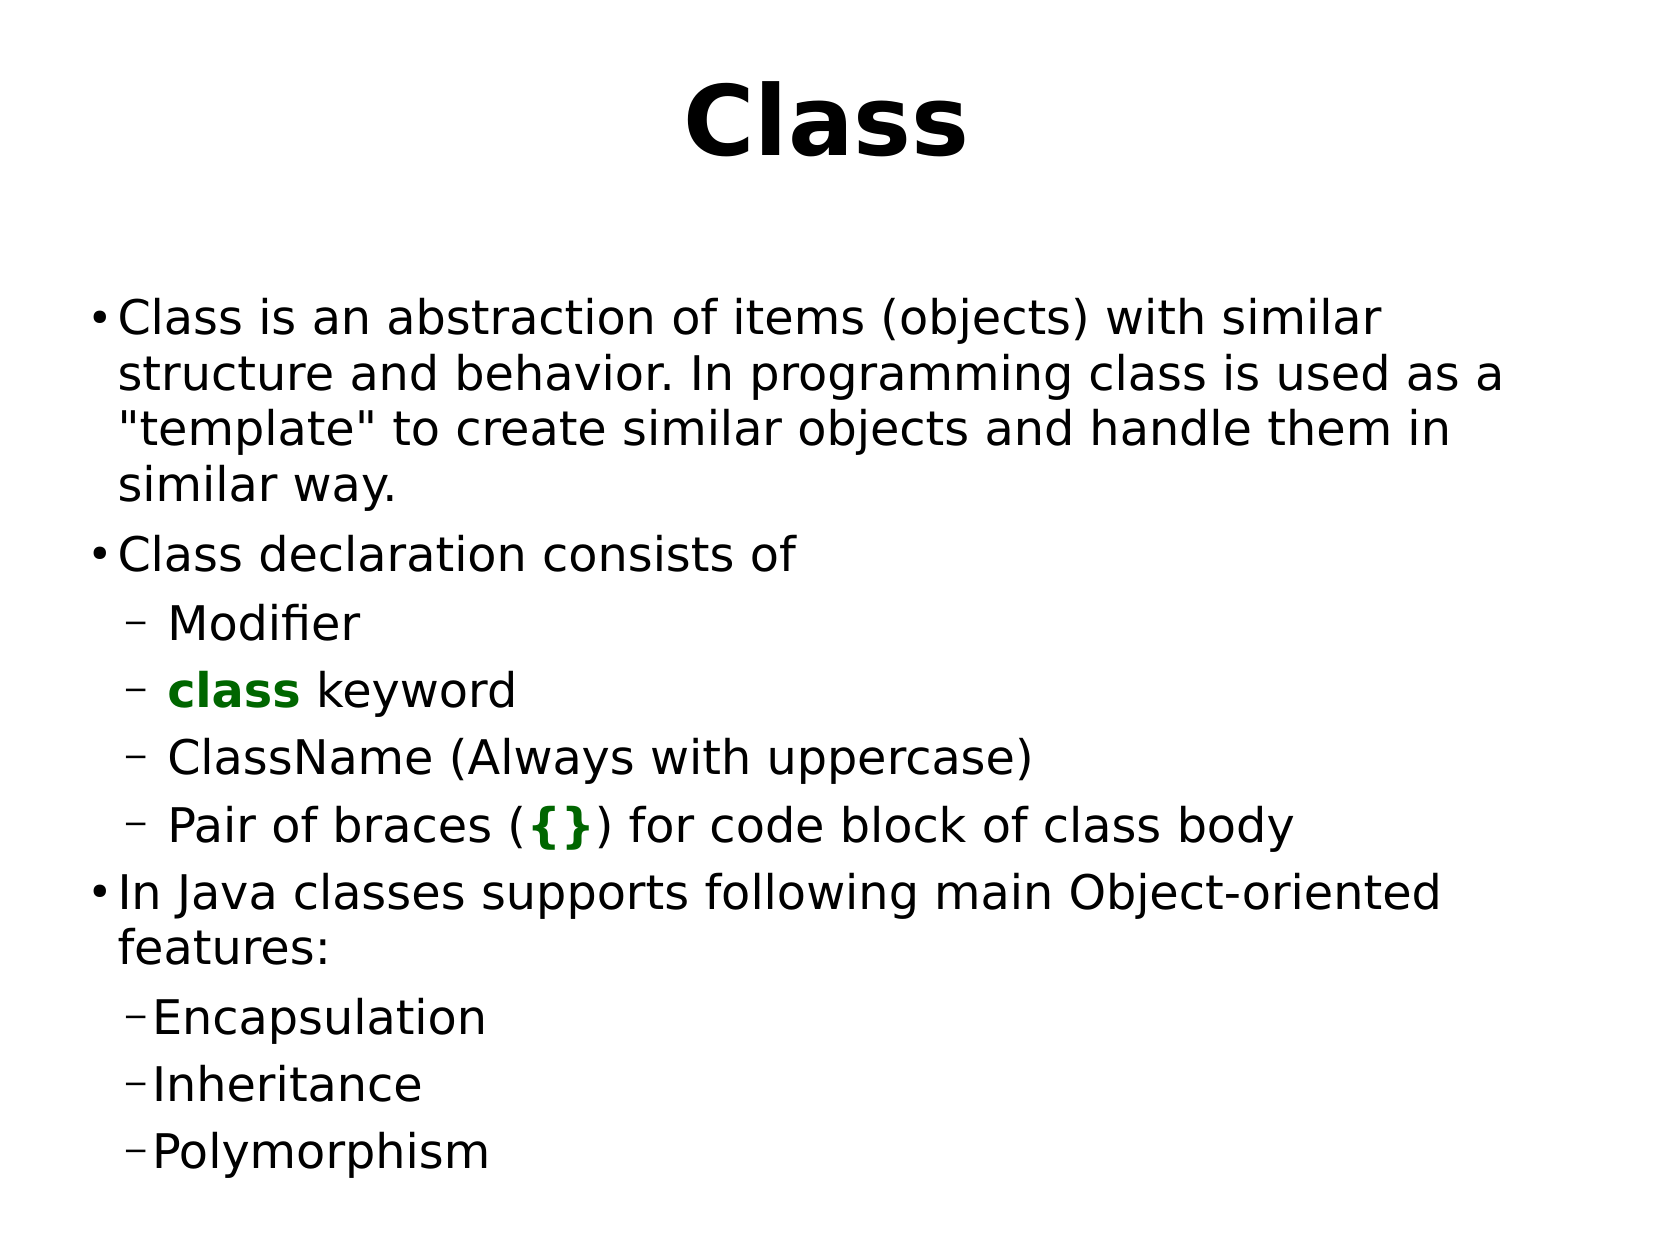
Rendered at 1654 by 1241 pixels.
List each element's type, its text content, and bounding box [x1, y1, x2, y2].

list Class is an abstraction of items (objects) with similar structure and behavior. In programming class is used as a "template" to create similar objects and handle them in similar way. Class declaration consists of Modifier class keyword ClassName (Always with uppercase) Pair of braces ({}) for code block of class body In Java classes supports following main Object-oriented features: Encapsulation Inheritance Polymorphism [82, 290, 1607, 1182]
title Class [82, 49, 1571, 196]
